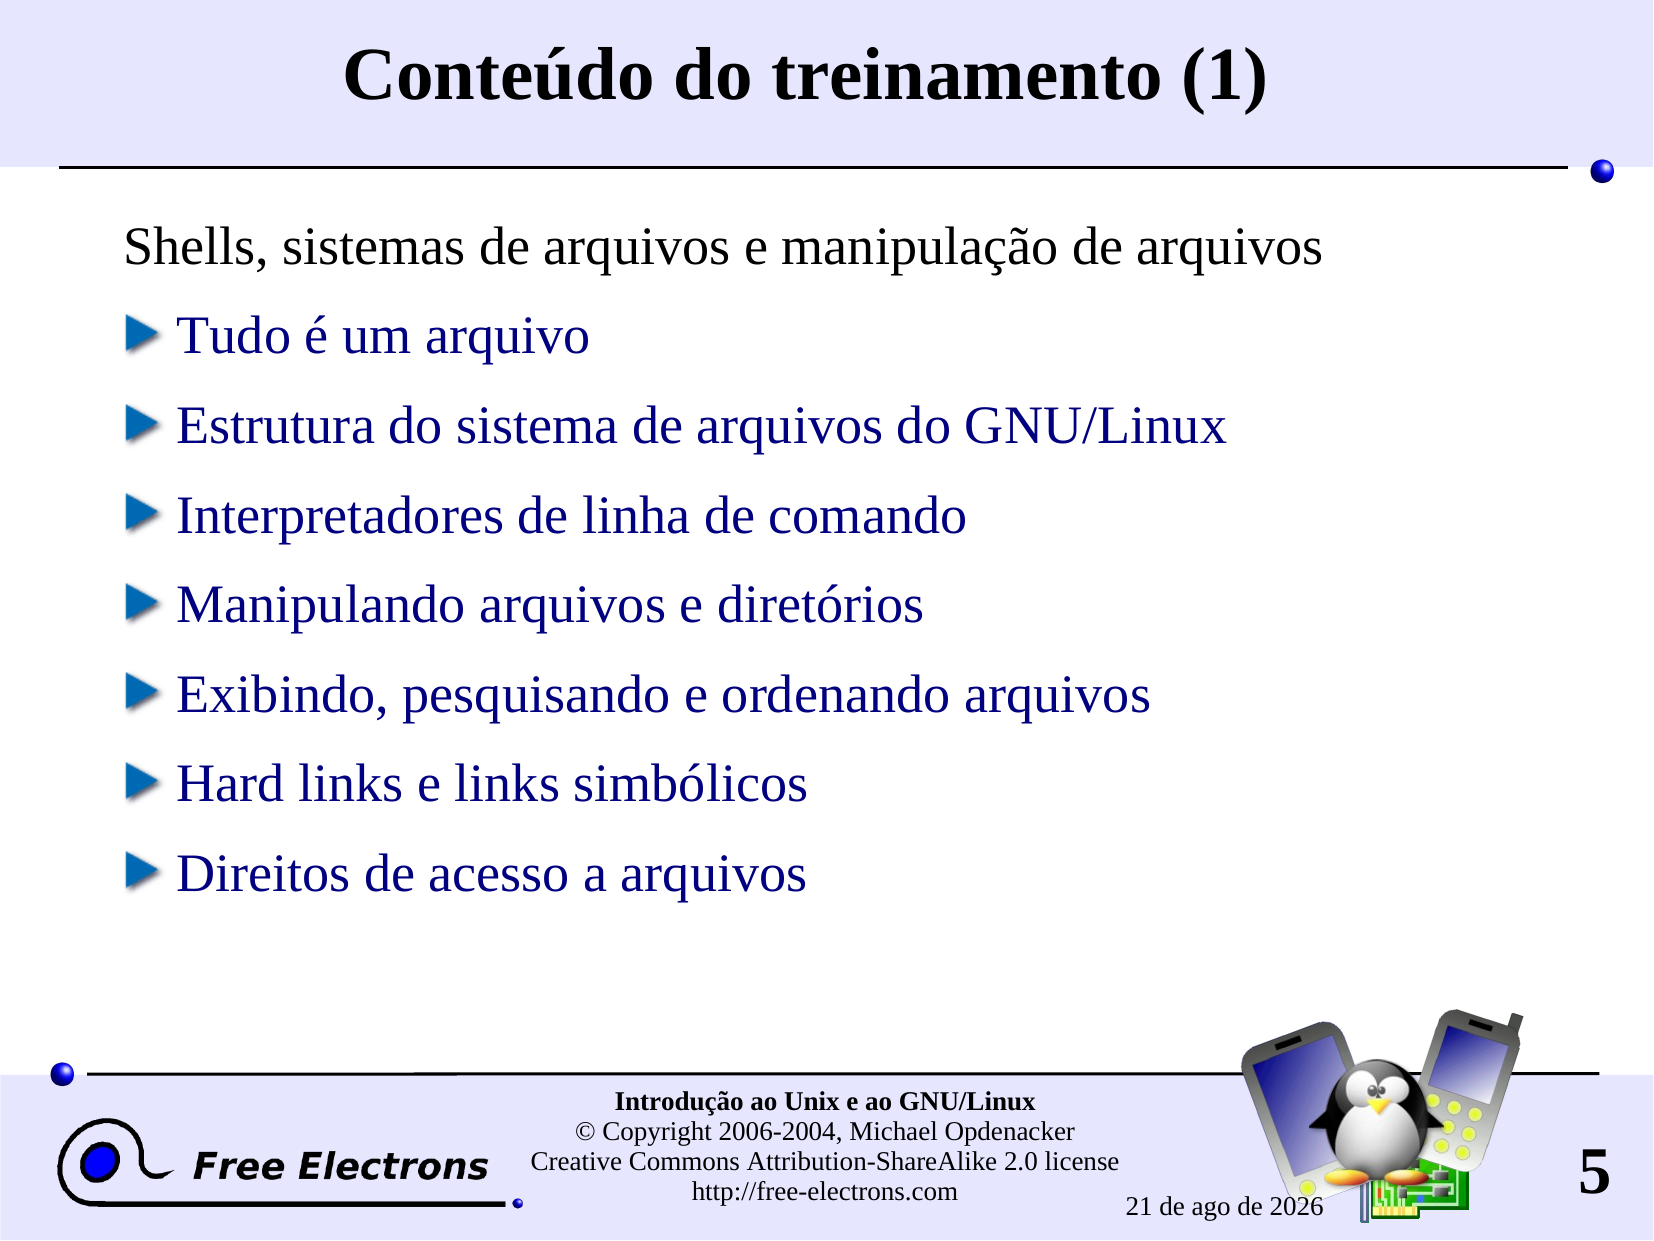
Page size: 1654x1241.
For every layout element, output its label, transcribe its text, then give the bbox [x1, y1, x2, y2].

picture [1231, 1007, 1538, 1241]
list Shells, sistemas de arquivos e manipulação de arquivos Tudo é um arquivo Estrutura do sistema de arquivos do GNU/Linux Interpretadores de linha de comando Manipulando arquivos e diretórios Exibindo, pesquisando e ordenando arquivos Hard links e links simbólicos Direitos de acesso a arquivos [105, 216, 1518, 1066]
picture [1286, 1198, 1293, 1214]
picture [50, 1107, 527, 1216]
title Conteúdo do treinamento (1) [60, 25, 1551, 124]
